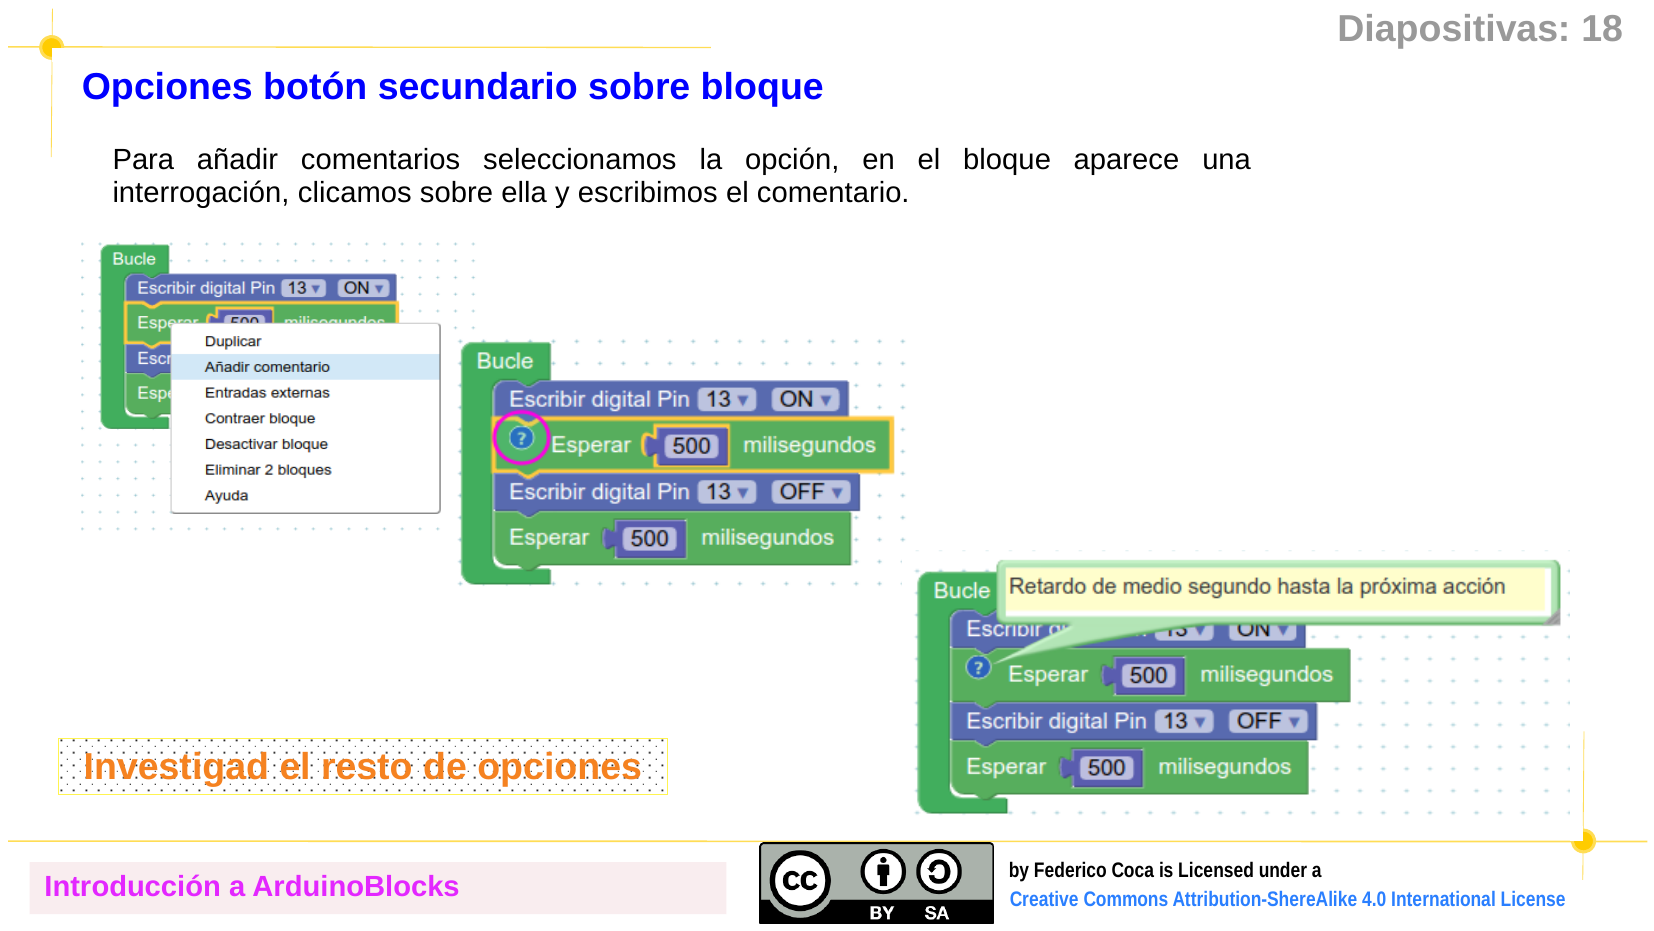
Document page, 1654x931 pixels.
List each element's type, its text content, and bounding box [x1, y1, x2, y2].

picture [81, 238, 1570, 824]
text_box Opciones botón secundario sobre bloque [67, 58, 1207, 116]
text_box Introducción a ArduinoBlocks [29, 862, 727, 915]
text_box Diapositivas: 18 [1322, 0, 1644, 57]
text_box Para añadir comentarios seleccionamos la opción, en el bloque aparece una interrogación, clicamos sobre ella y escribimos el comentario. [97, 135, 1268, 282]
text_box Investigad el resto de opciones [58, 738, 668, 795]
